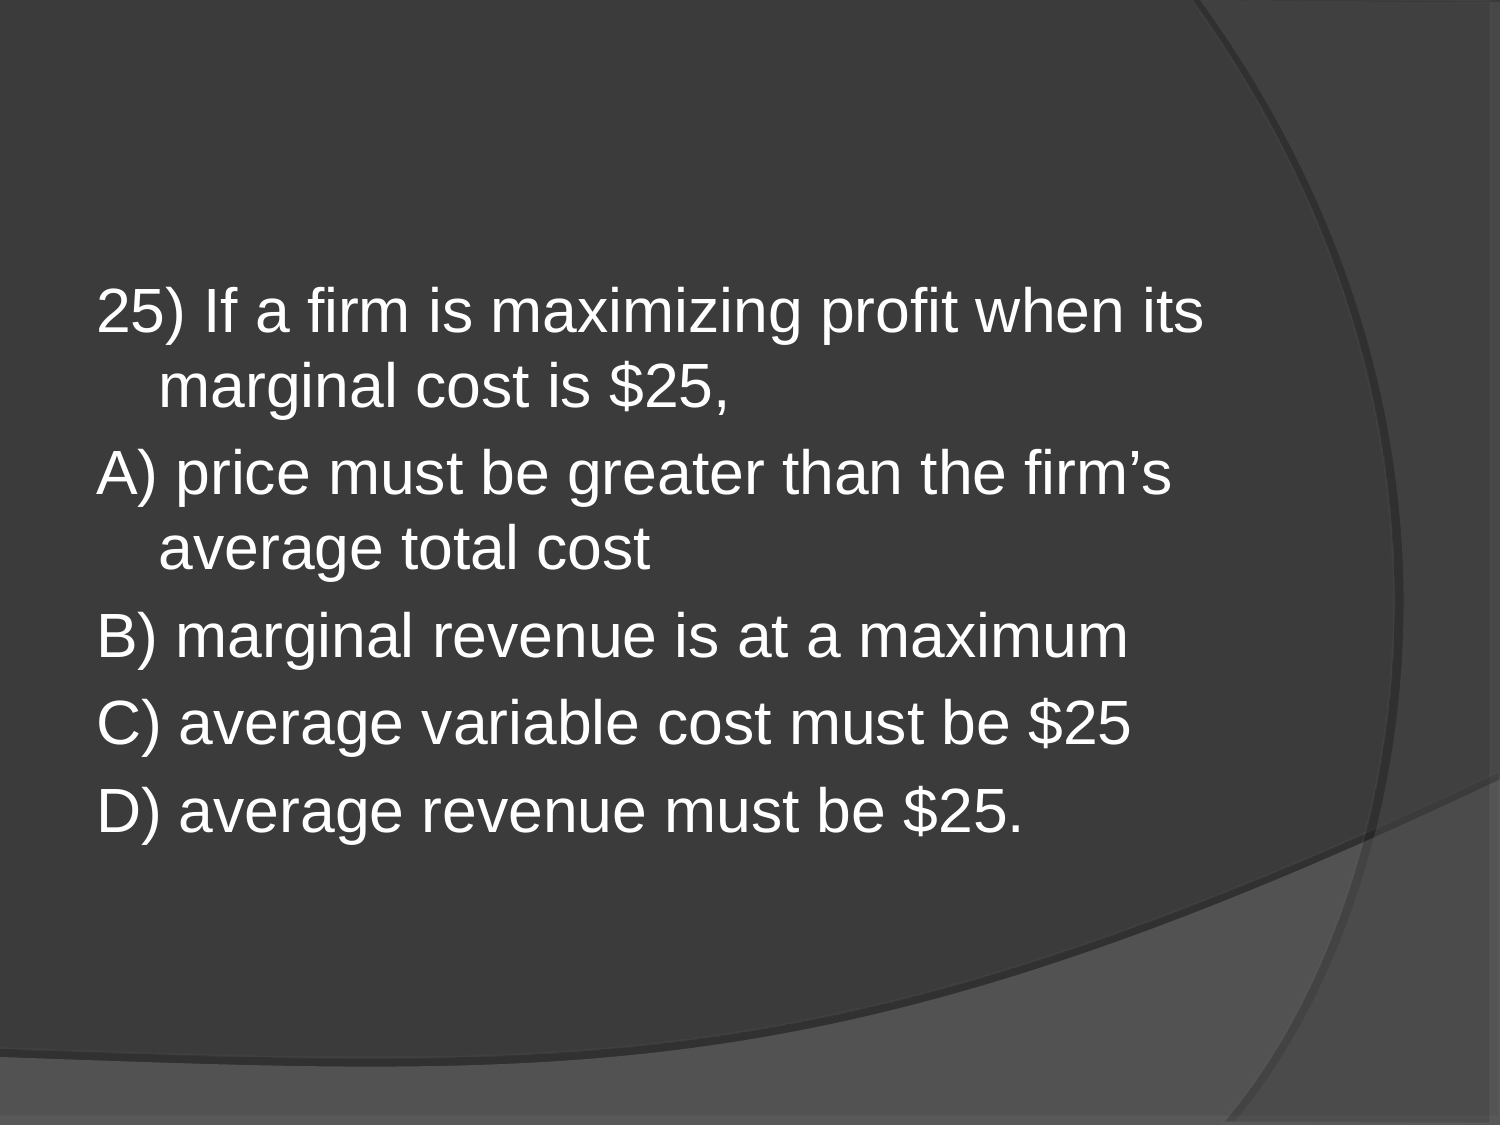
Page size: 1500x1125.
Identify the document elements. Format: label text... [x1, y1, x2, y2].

list 25) If a firm is maximizing profit when its marginal cost is $25, A) price must be greater than the firm’s average total cost B) marginal revenue is at a maximum C) average variable cost must be $25 D) average revenue must be $25. [75, 262, 1300, 1005]
